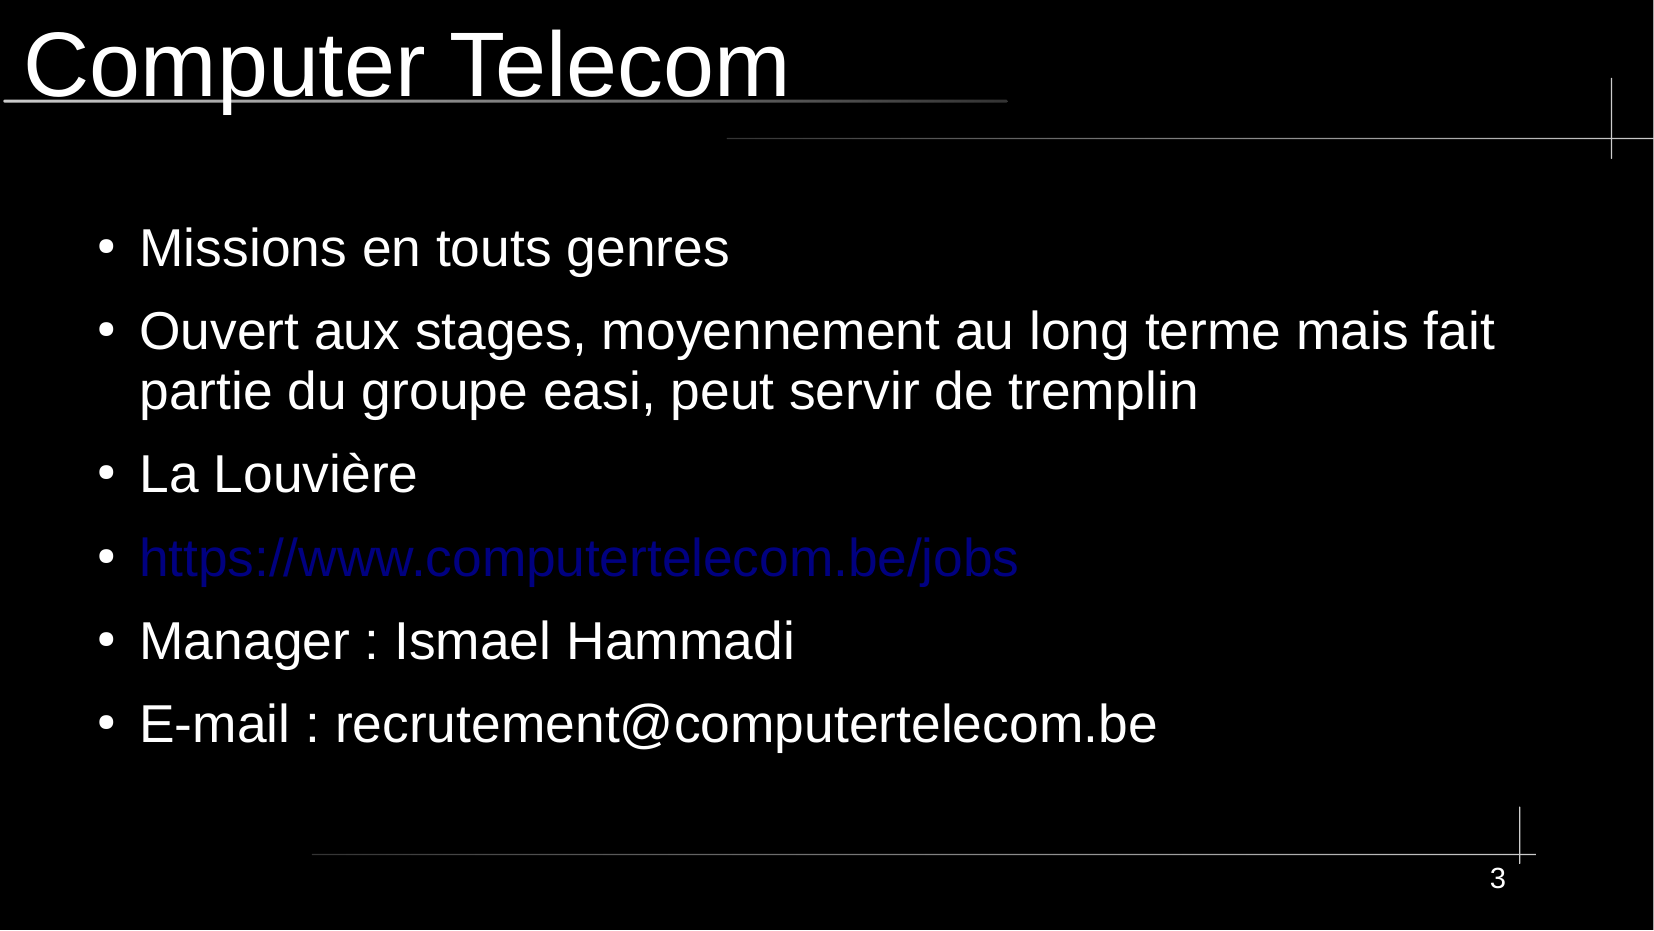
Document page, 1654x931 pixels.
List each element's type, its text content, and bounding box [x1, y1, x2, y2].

list Missions en touts genres Ouvert aux stages, moyennement au long terme mais fait partie du groupe easi, peut servir de tremplin La Louvière https://www.computertelecom.be/jobs Manager : Ismael Hammadi E-mail : recrutement@computertelecom.be [82, 217, 1571, 758]
title Computer Telecom [23, 11, 1589, 119]
